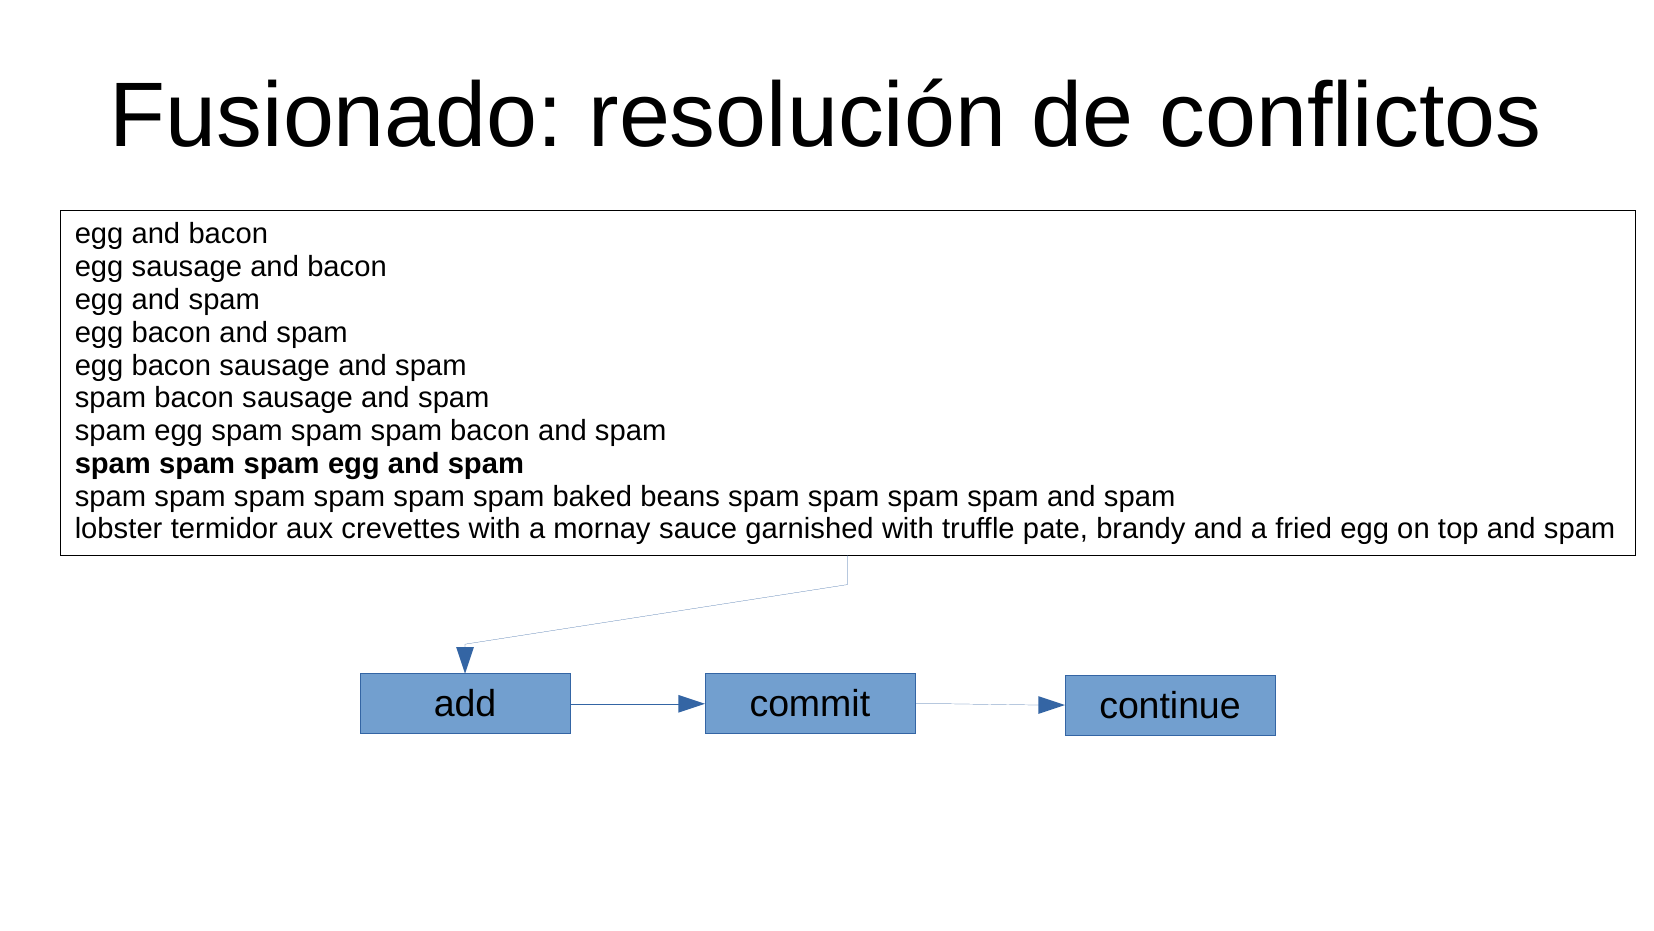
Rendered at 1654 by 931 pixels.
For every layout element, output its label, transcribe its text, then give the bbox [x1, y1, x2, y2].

text_box egg and bacon egg sausage and bacon egg and spam egg bacon and spam egg bacon sausage and spam spam bacon sausage and spam spam egg spam spam spam bacon and spam spam spam spam egg and spam spam spam spam spam spam spam baked beans spam spam spam spam and spam lobster termidor aux crevettes with a mornay sauce garnished with truffle pate, brandy and a fried egg on top and spam [60, 210, 1636, 556]
title Fusionado: resolución de conflictos [82, 37, 1571, 193]
text_box add [360, 673, 571, 734]
text_box commit [705, 673, 916, 734]
text_box continue [1065, 675, 1276, 736]
